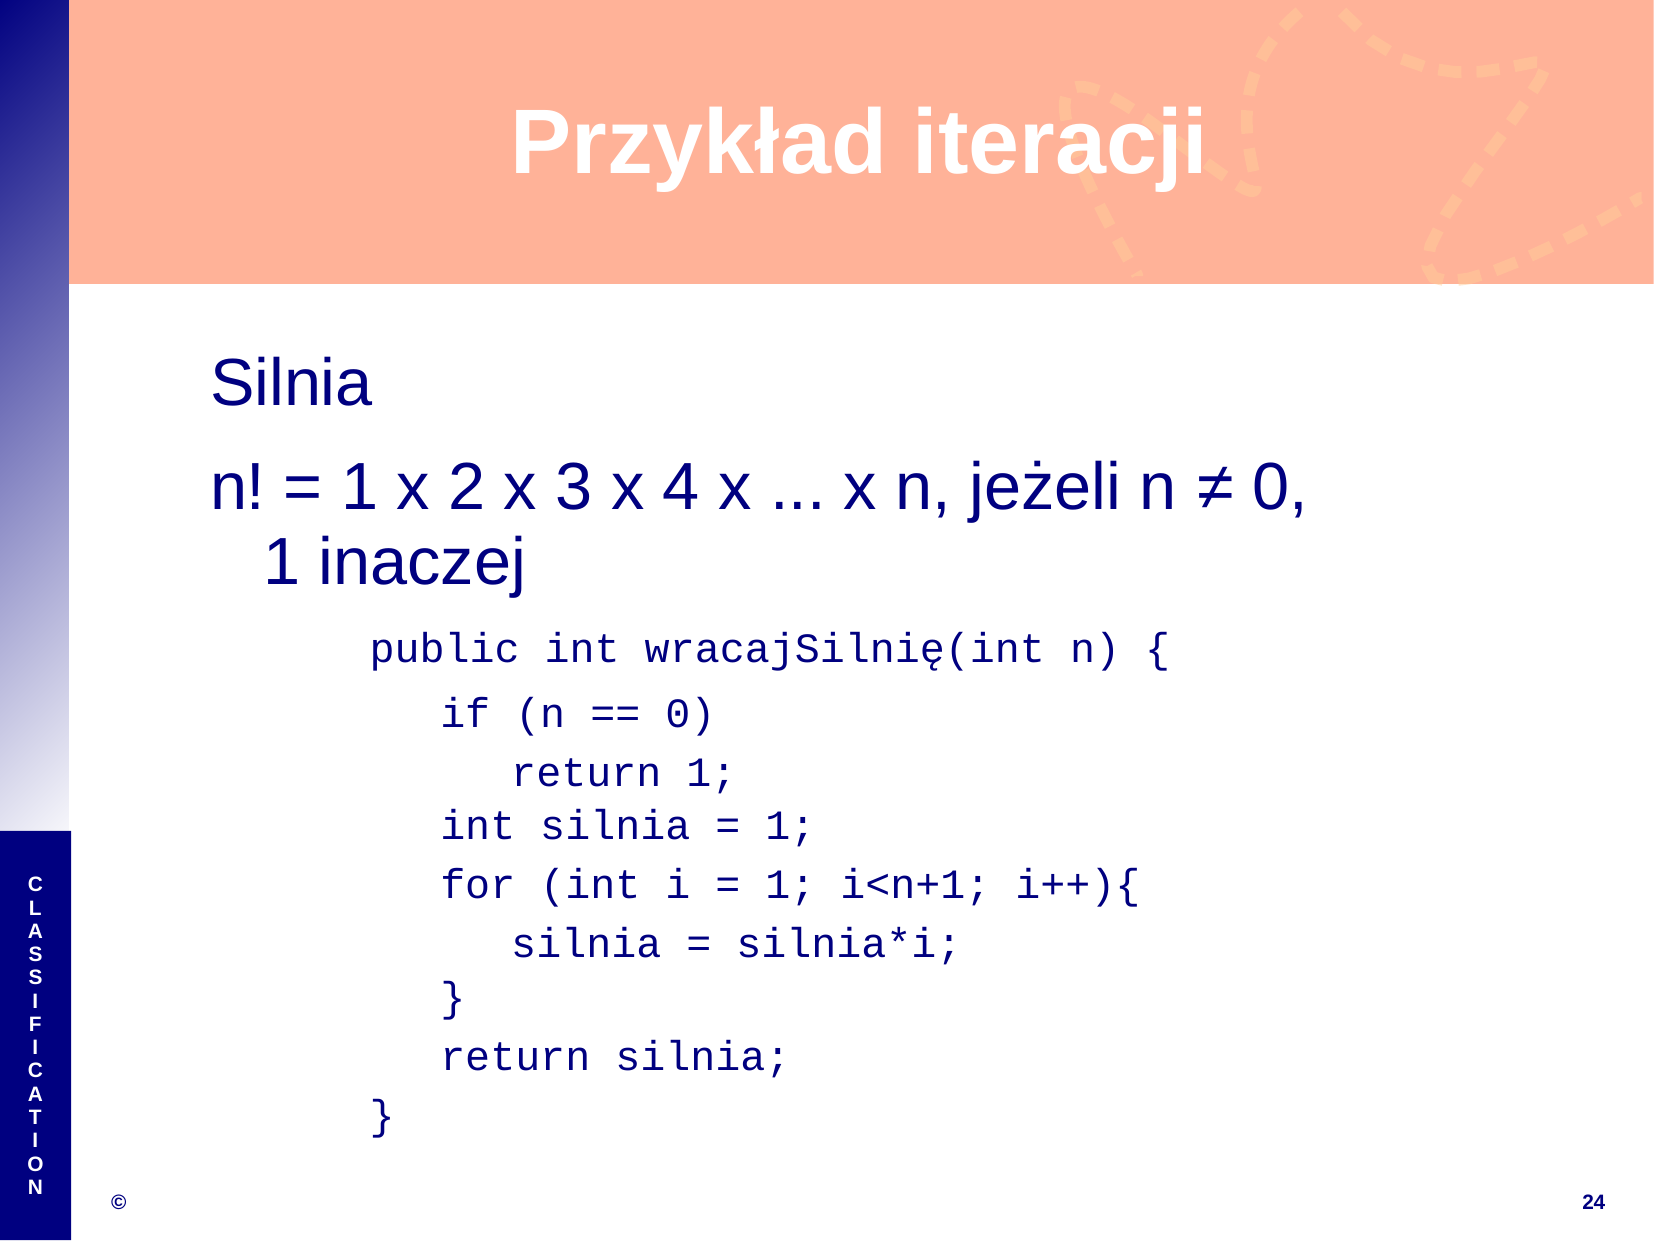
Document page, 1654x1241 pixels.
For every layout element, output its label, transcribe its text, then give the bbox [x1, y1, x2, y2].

text_box C L A S S I F I C A T I O N [0, 830, 71, 1241]
list Silnia n! = 1 x 2 x 3 x 4 x ... x n, jeżeli n ≠ 0, 1 inaczej public int wracajSilnię(int n) { if (n == 0) return 1; int silnia = 1; for (int i = 1; i<n+1; i++){ silnia = silnia*i; } return silnia; } [192, 344, 1605, 1127]
title Przykład iteracji [103, 37, 1617, 246]
